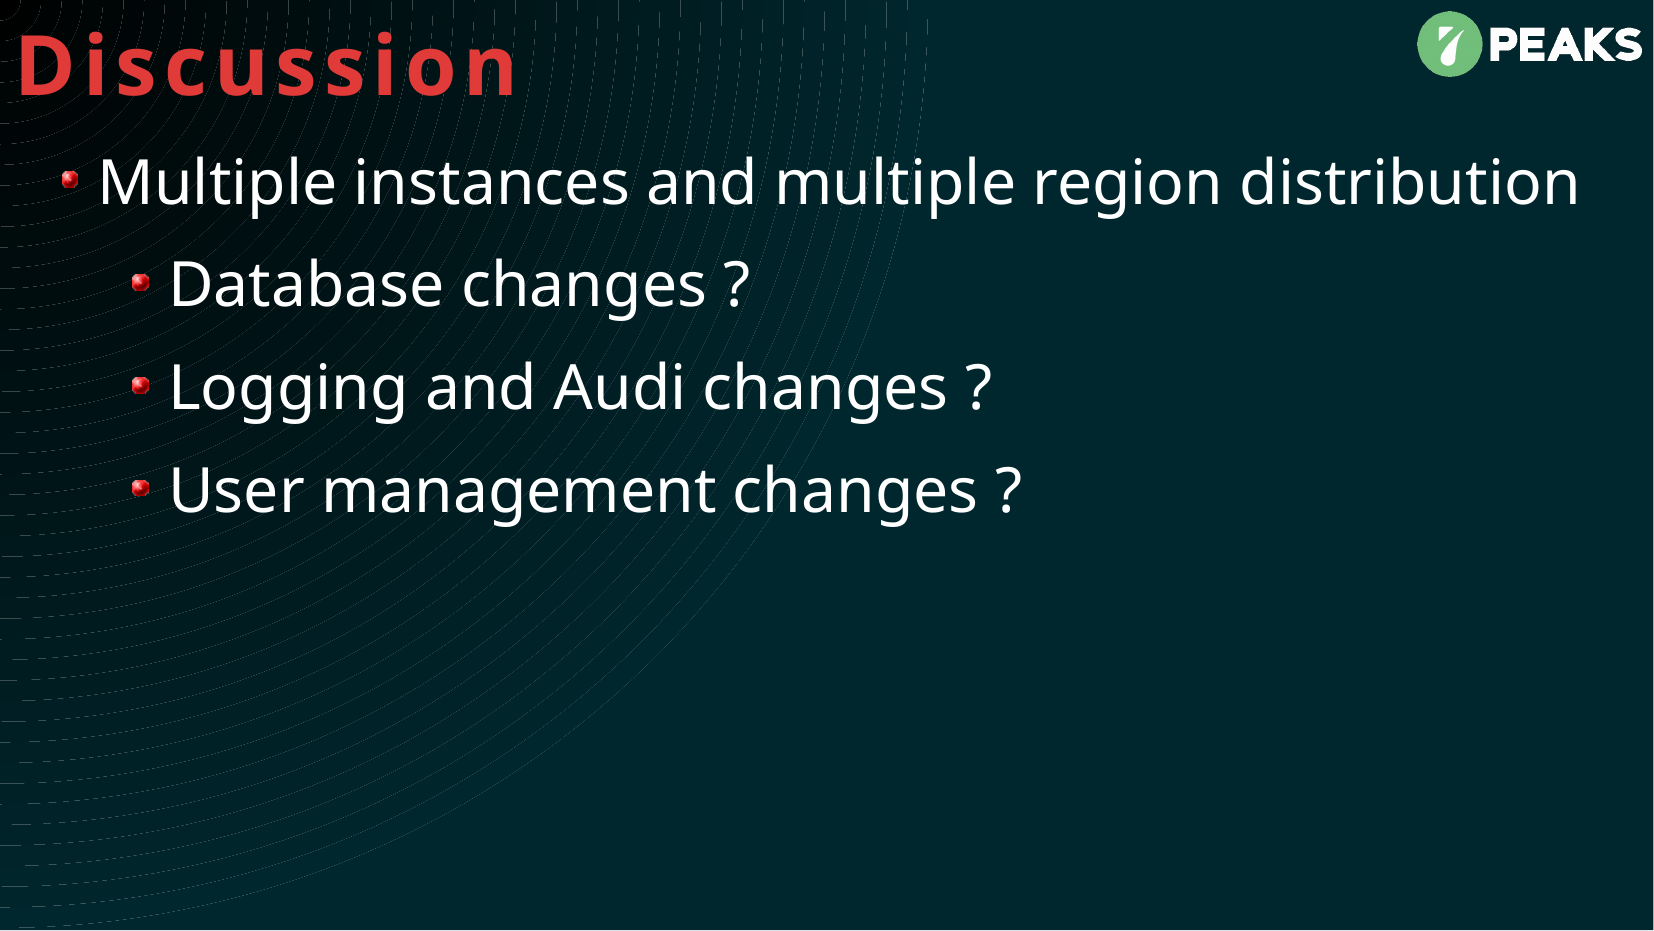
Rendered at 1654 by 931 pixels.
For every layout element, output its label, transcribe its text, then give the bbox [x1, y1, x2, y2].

text_box Discussion [0, 0, 721, 130]
picture [1417, 11, 1642, 77]
text_box Multiple instances and multiple region distribution Database changes ? Logging and Audi changes ? User management changes ? [47, 129, 1607, 532]
